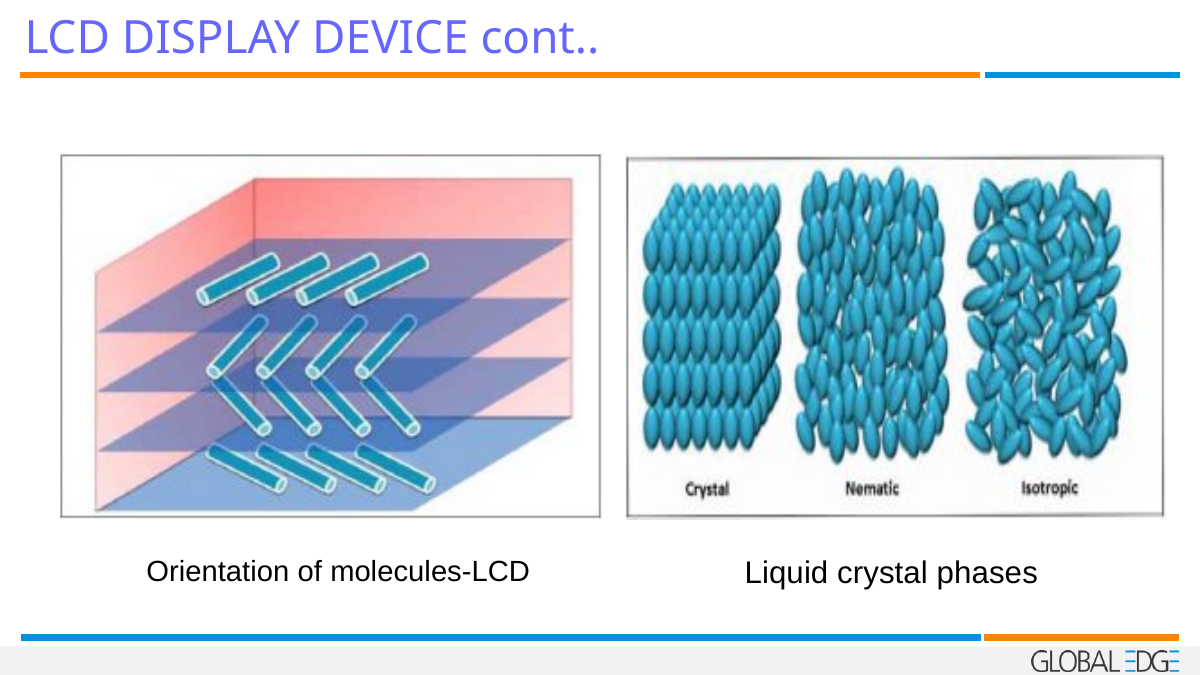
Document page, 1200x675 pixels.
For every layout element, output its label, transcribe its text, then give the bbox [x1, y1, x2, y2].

picture [59, 153, 603, 520]
text_box Orientation of molecules-LCD [131, 547, 563, 595]
text_box Liquid crystal phases [729, 547, 1054, 598]
picture [1031, 650, 1179, 672]
picture [625, 153, 1166, 520]
title LCD DISPLAY DEVICE cont.. [12, 9, 1088, 64]
